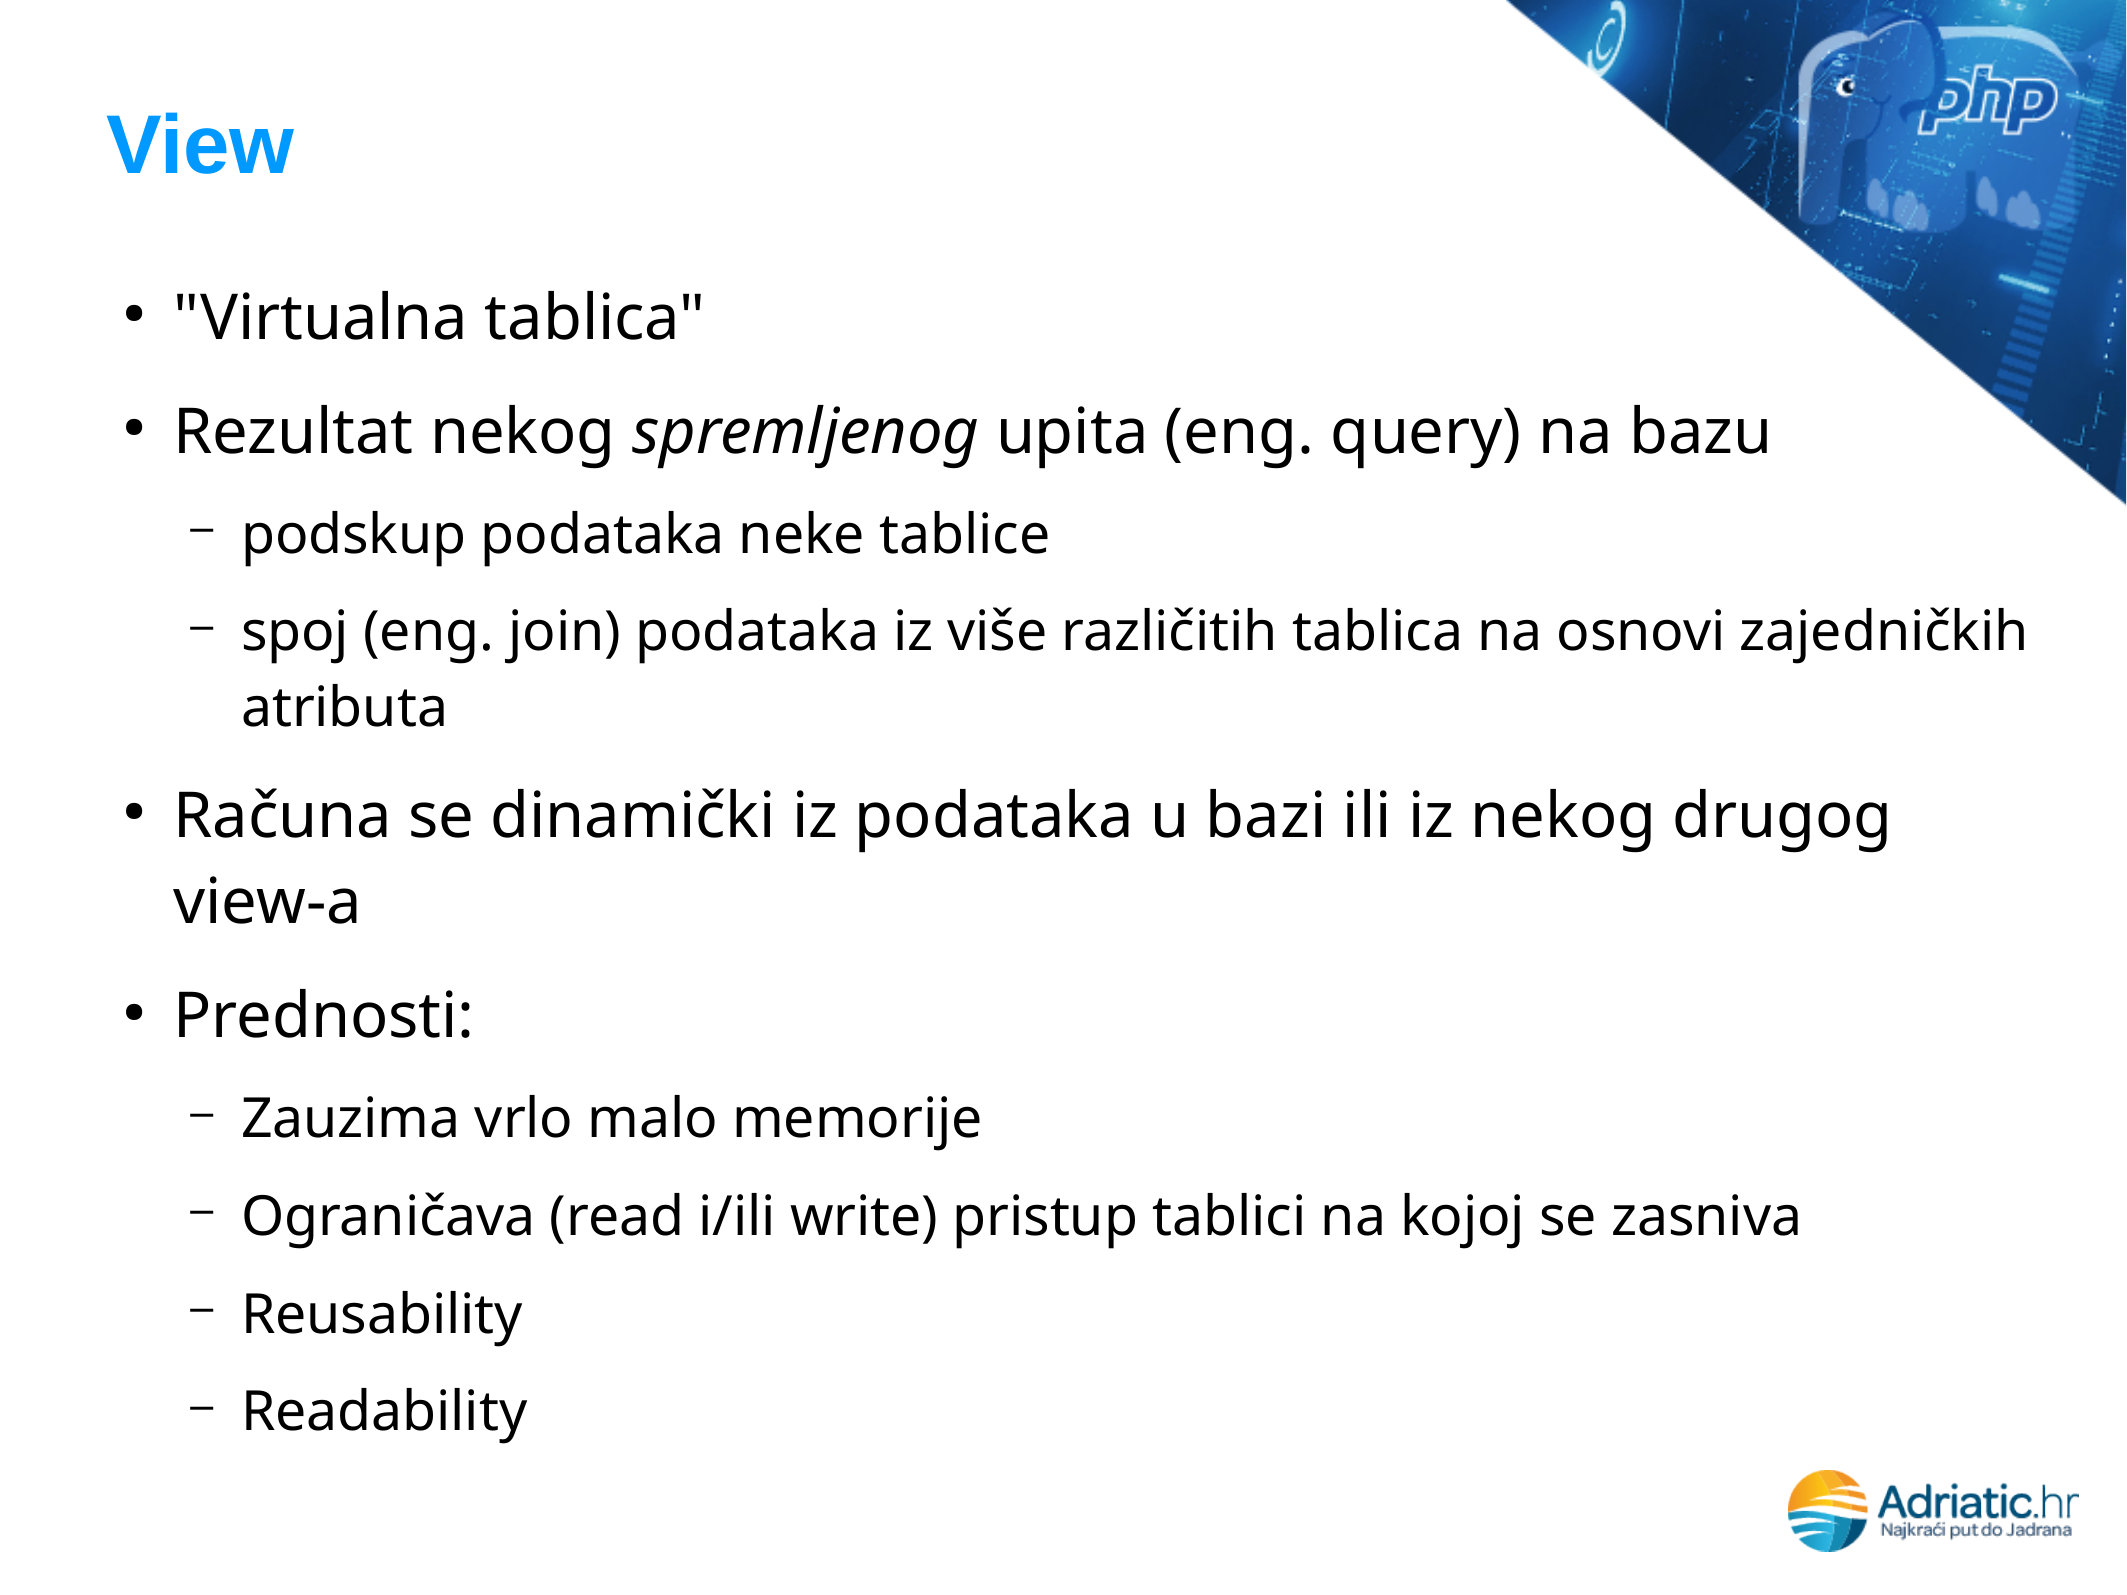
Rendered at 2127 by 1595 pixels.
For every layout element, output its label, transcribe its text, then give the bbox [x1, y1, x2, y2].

title View [106, 70, 1630, 219]
picture [1788, 1470, 2079, 1552]
picture [1505, 0, 2127, 625]
list "Virtualna tablica" Rezultat nekog spremljenog upita (eng. query) na bazu podskup podataka neke tablice spoj (eng. join) podataka iz više različitih tablica na osnovi zajedničkih atributa Računa se dinamički iz podataka u bazi ili iz nekog drugog view-a Prednosti: Zauzima vrlo malo memorije Ograničava (read i/ili write) pristup tablici na kojoj se zasniva Reusability Readability [106, 271, 2056, 1453]
